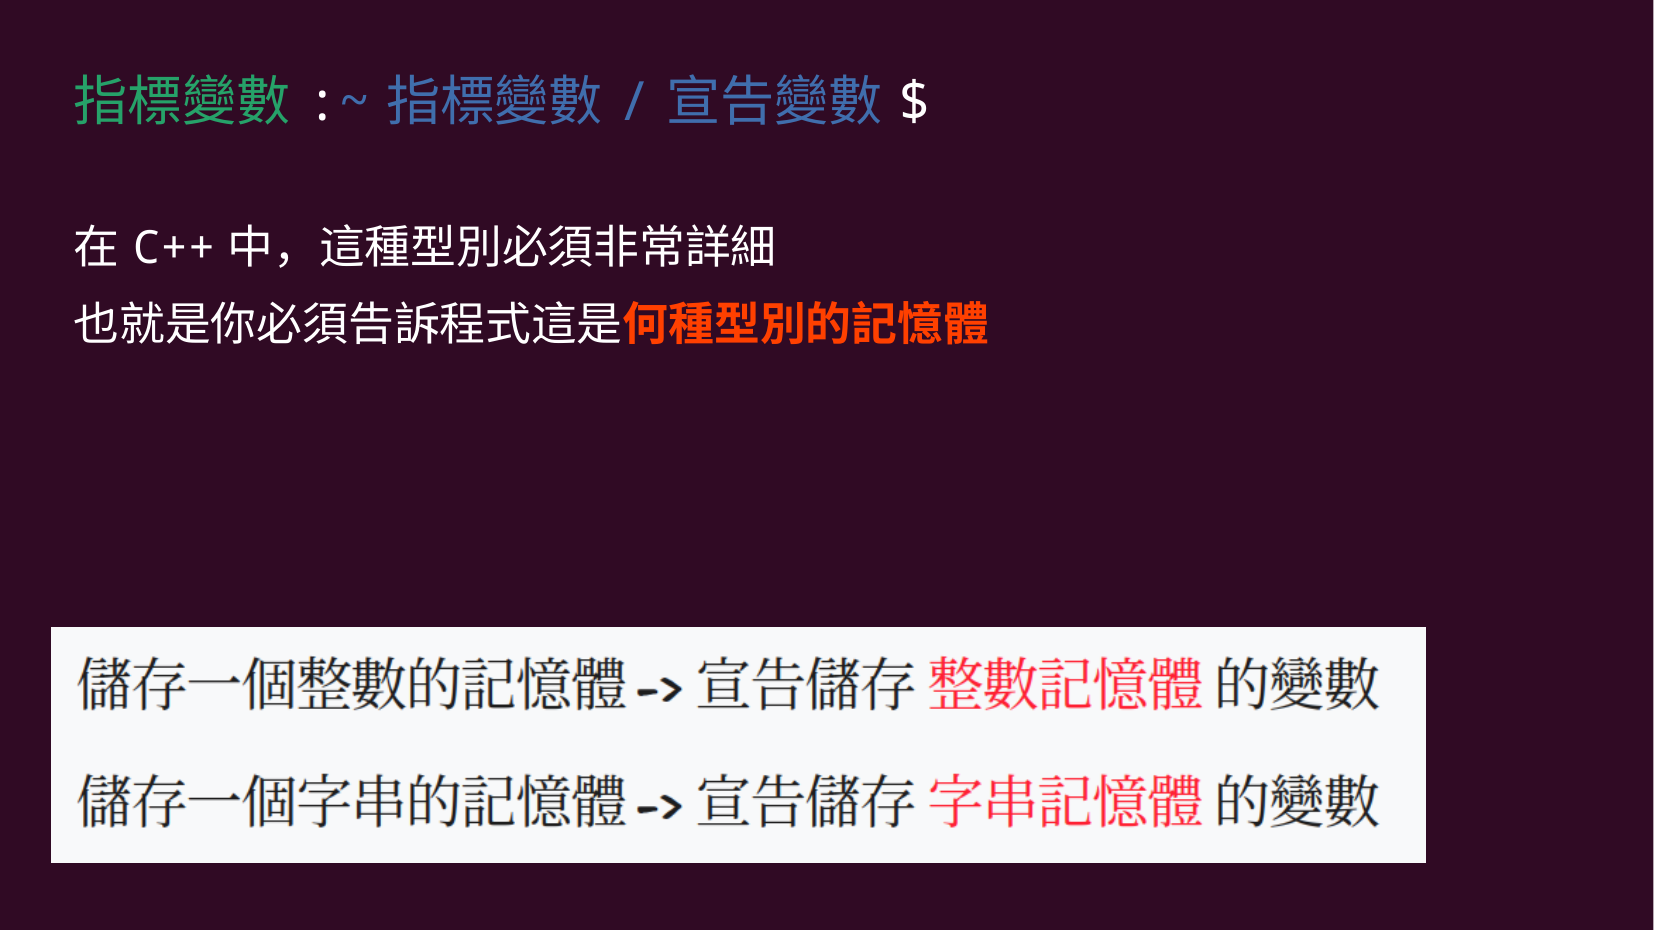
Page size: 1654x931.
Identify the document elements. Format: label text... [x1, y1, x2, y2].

picture [51, 627, 1426, 863]
text_box 指標變數:~指標變數/宣告變數$ [59, 55, 1201, 139]
text_box 在C++中，這種型別必須非常詳細 也就是你必須告訴程式這是何種型別的記憶體 [59, 193, 1613, 672]
